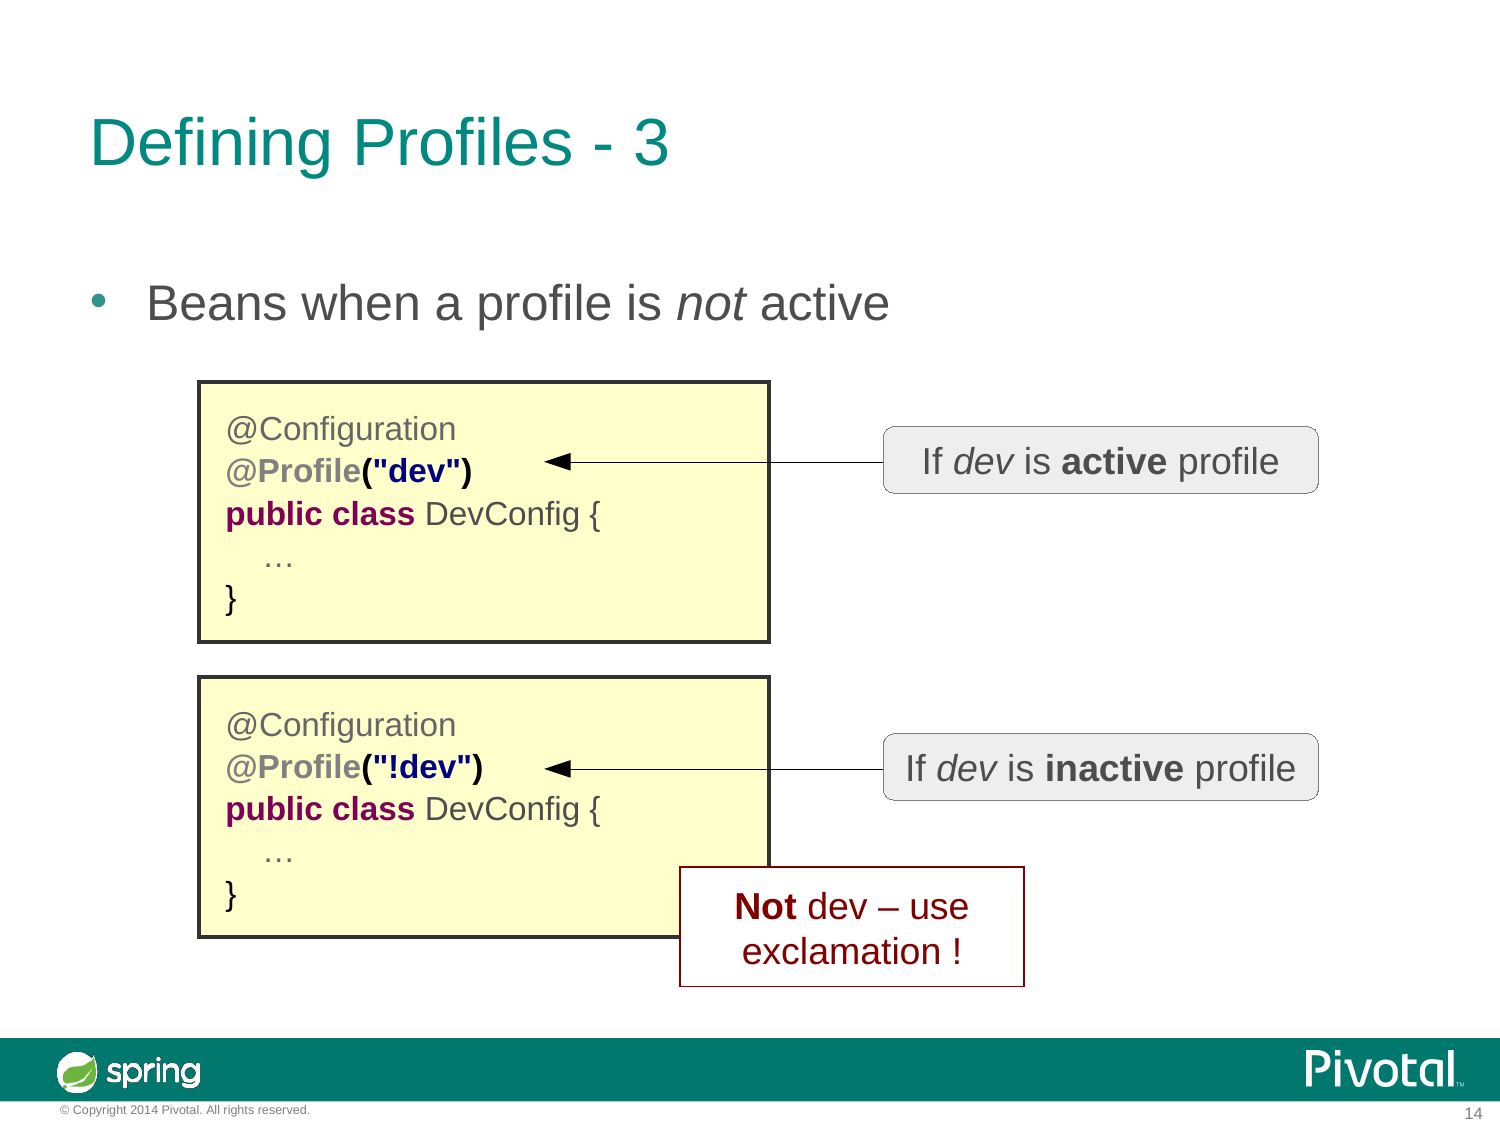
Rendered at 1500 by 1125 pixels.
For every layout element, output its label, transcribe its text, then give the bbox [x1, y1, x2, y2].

list Beans when a profile is not active [75, 262, 1426, 1005]
title Defining Profiles - 3 [75, 45, 1426, 233]
text_box If dev is inactive profile [883, 733, 1319, 801]
text_box @Configuration @Profile("!dev") public class DevConfig { … } [198, 677, 770, 938]
text_box @Configuration @Profile("dev") public class DevConfig { … } [198, 382, 770, 642]
text_box If dev is active profile [883, 426, 1319, 494]
picture [32, 1041, 210, 1103]
text_box Not dev – use exclamation ! [680, 866, 1024, 987]
picture [1306, 1050, 1464, 1087]
